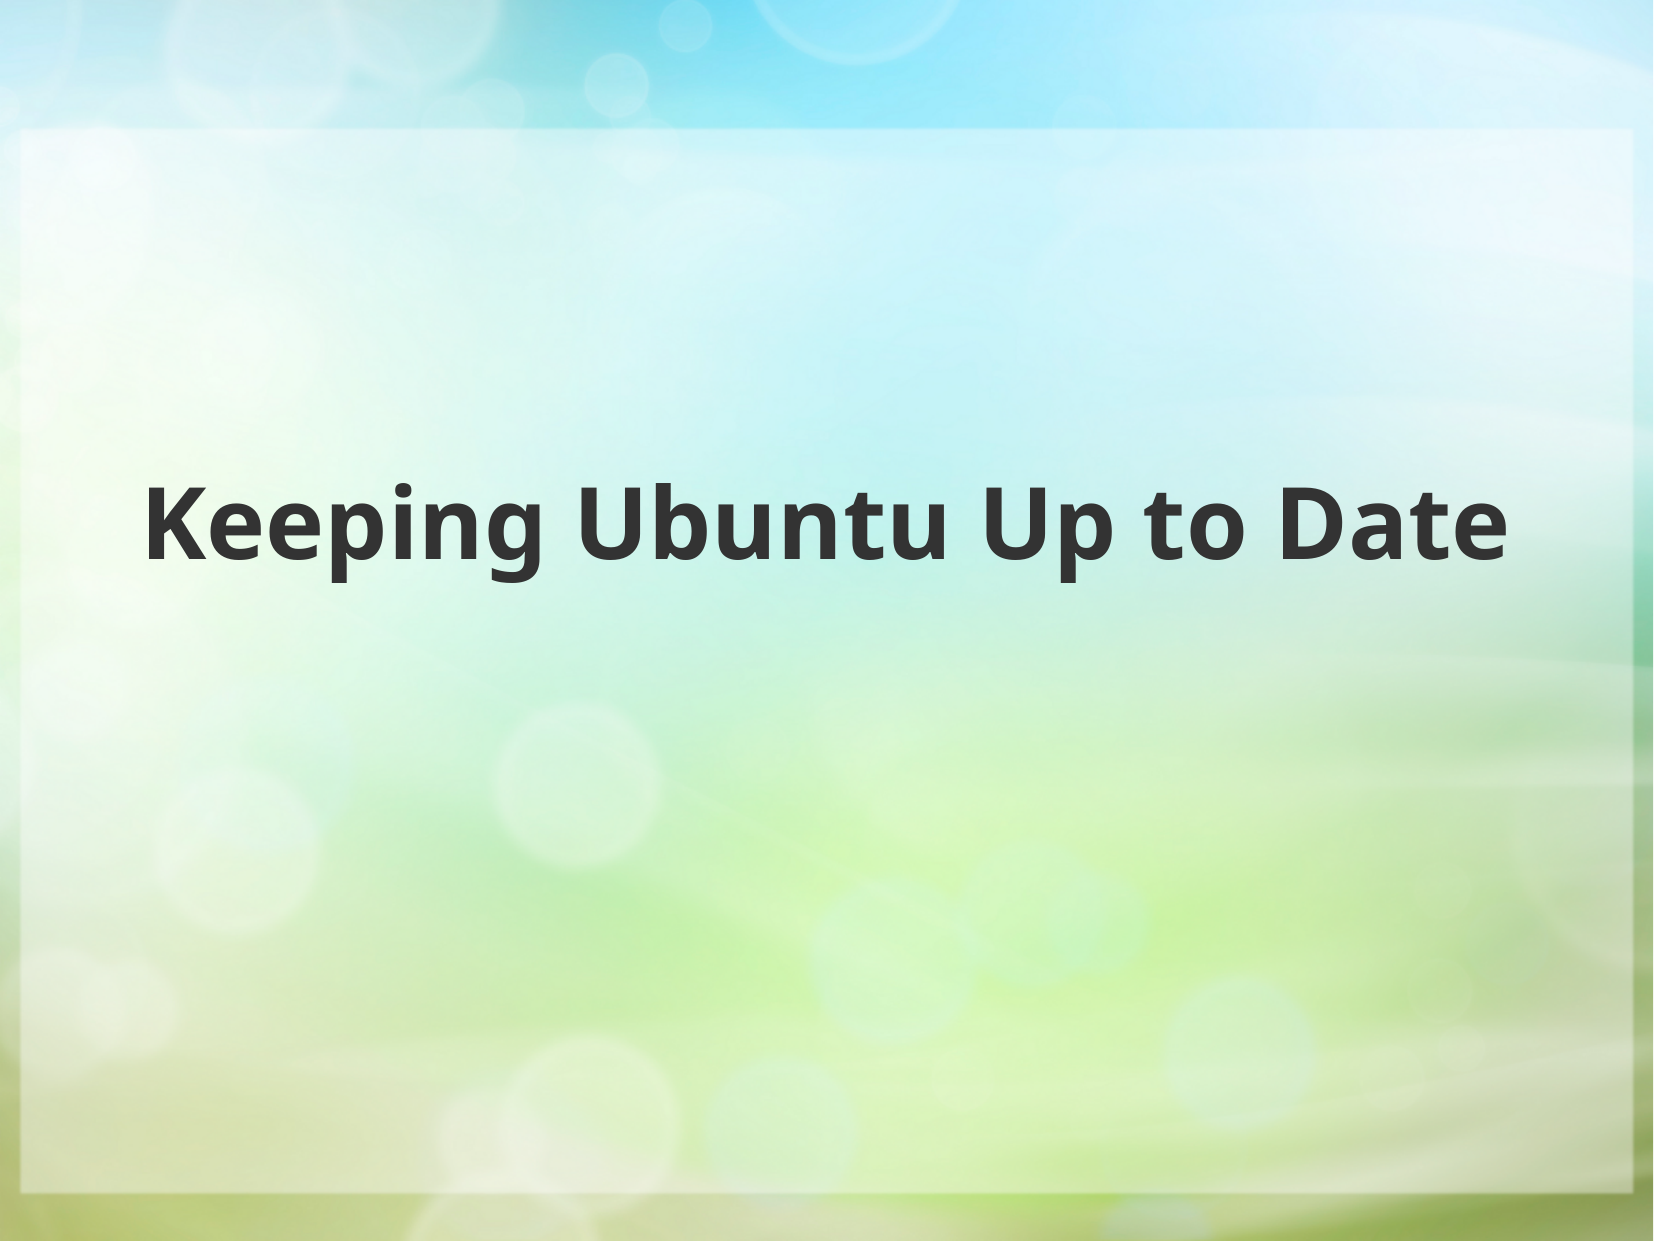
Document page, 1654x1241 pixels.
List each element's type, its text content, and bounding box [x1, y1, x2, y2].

subtitle Keeping Ubuntu Up to Date [82, 0, 1571, 1042]
picture [0, 0, 1654, 1241]
